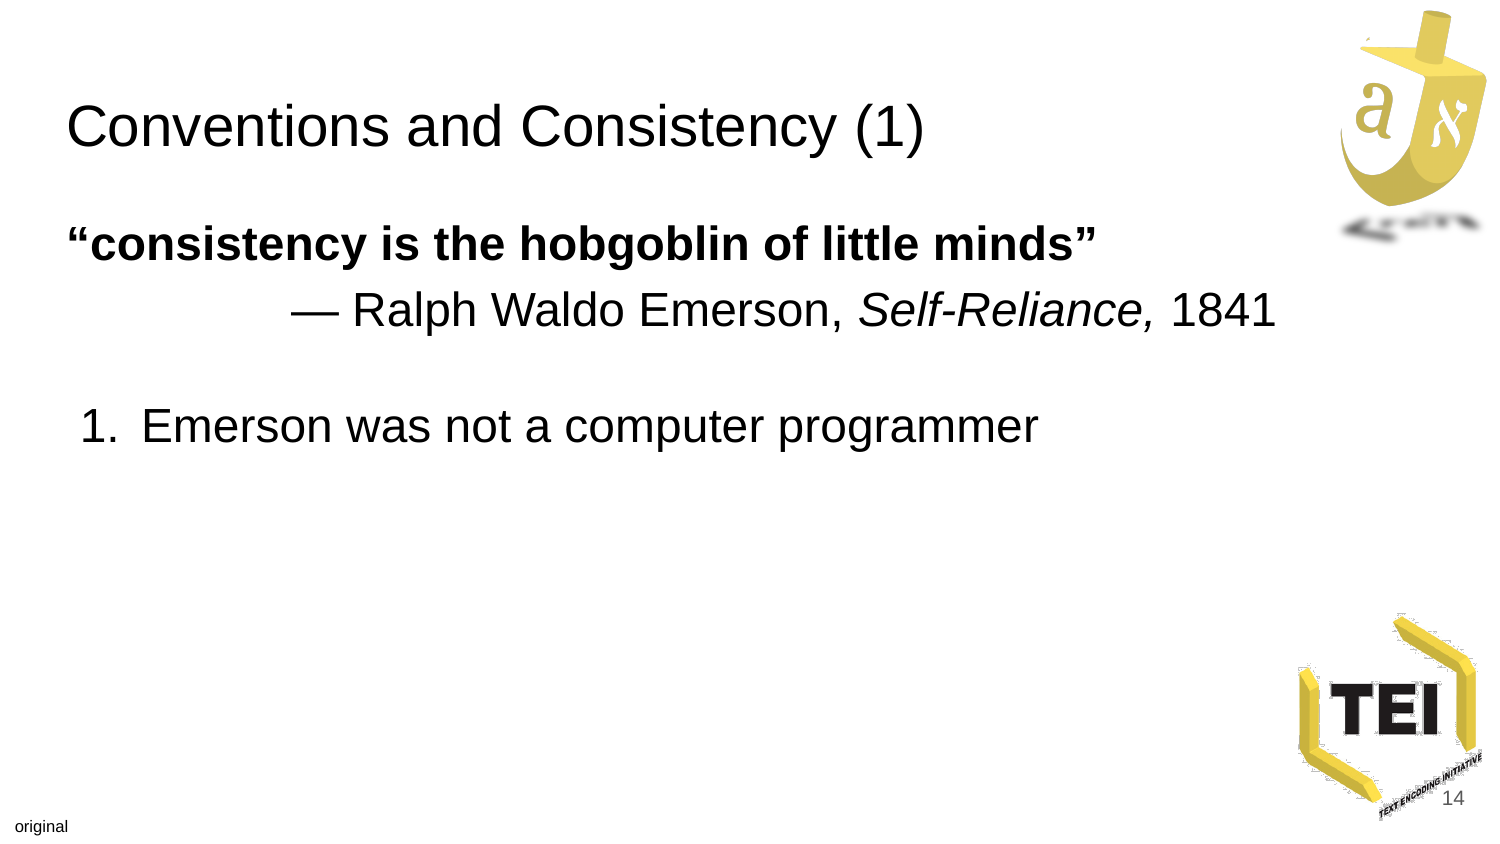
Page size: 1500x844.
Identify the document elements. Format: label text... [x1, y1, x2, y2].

text_box original [0, 810, 114, 844]
slide_number <number> [1389, 764, 1480, 830]
picture [1324, 0, 1497, 250]
title Conventions and Consistency (1) [51, 72, 1449, 167]
picture [1275, 604, 1500, 830]
list “consistency is the hobgoblin of little minds” — Ralph Waldo Emerson, Self-Reliance, 1841 Emerson was not a computer programmer [51, 189, 1449, 750]
